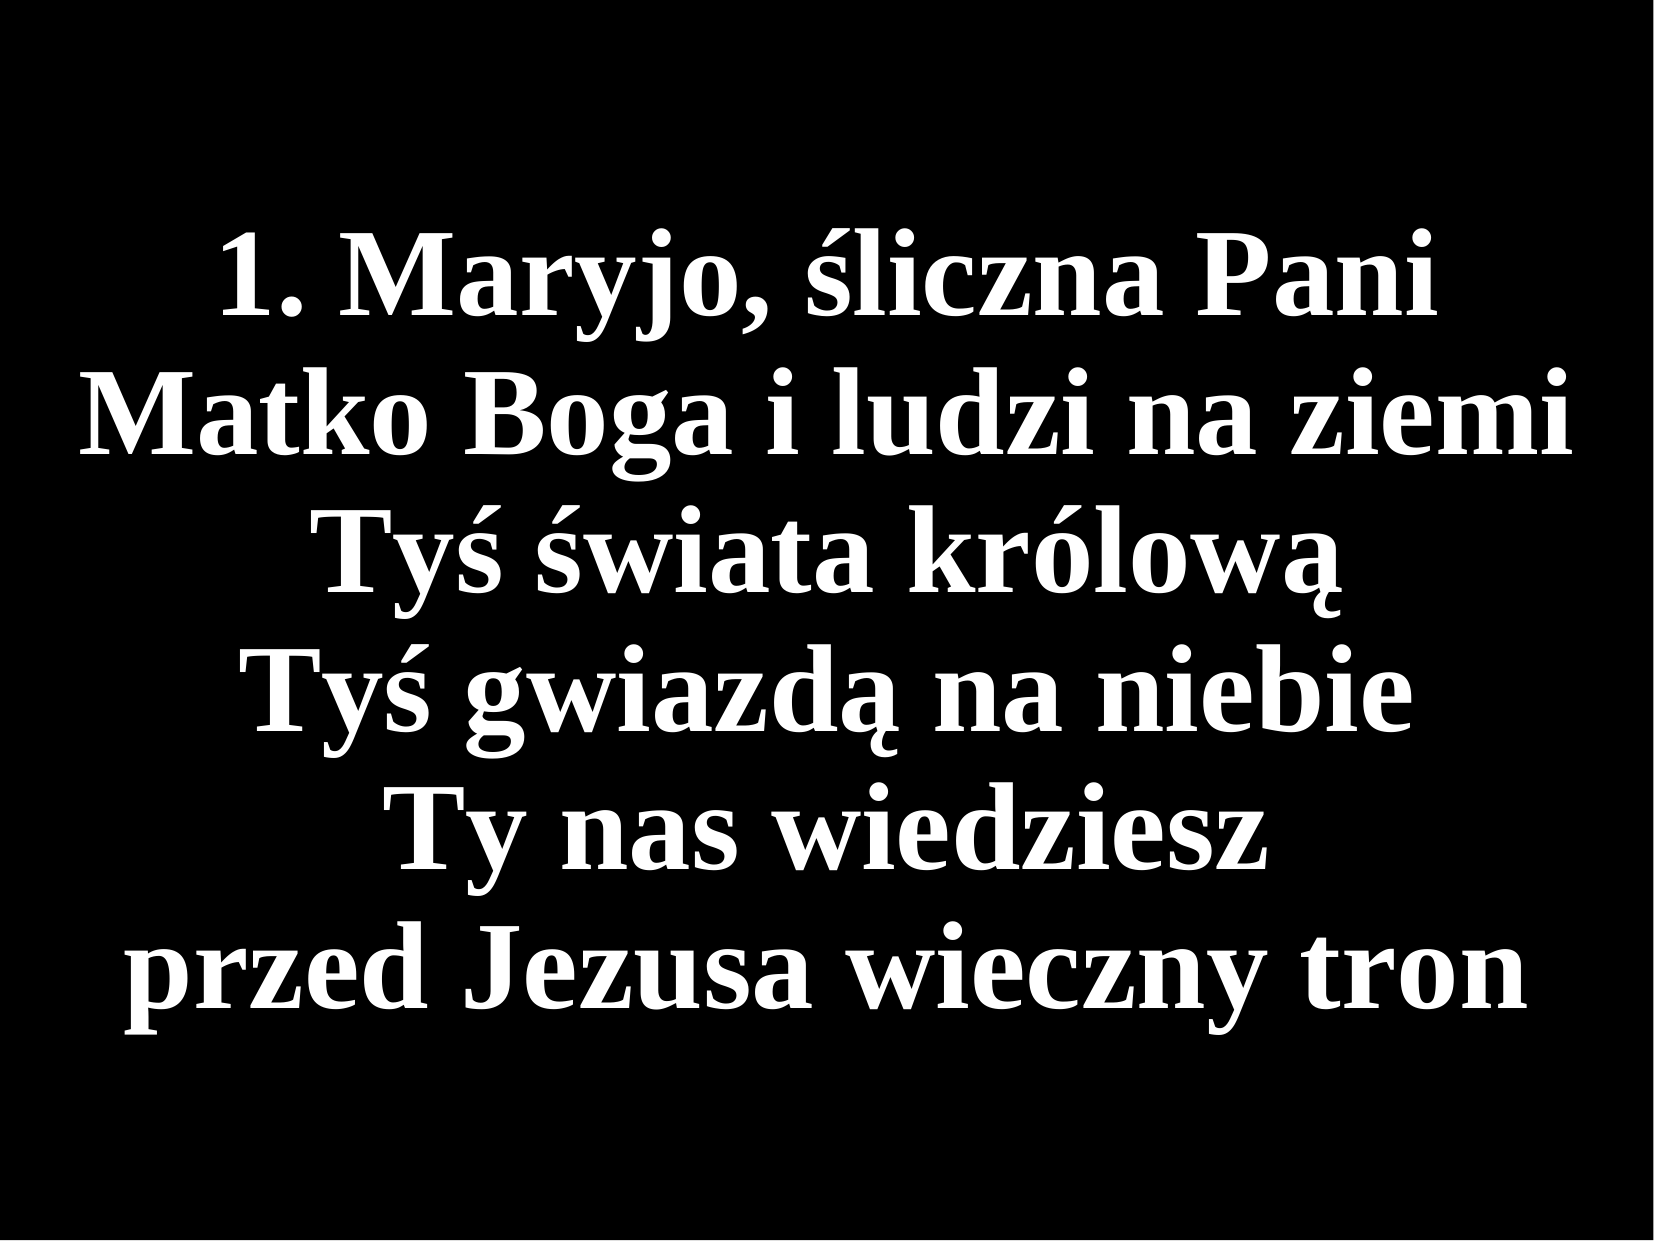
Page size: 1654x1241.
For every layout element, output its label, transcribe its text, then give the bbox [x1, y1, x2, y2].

title 1. Maryjo, śliczna Pani Matko Boga i ludzi na ziemi Tyś świata królową Tyś gwiazdą na niebie Ty nas wiedziesz przed Jezusa wieczny tron [0, 0, 1654, 1241]
